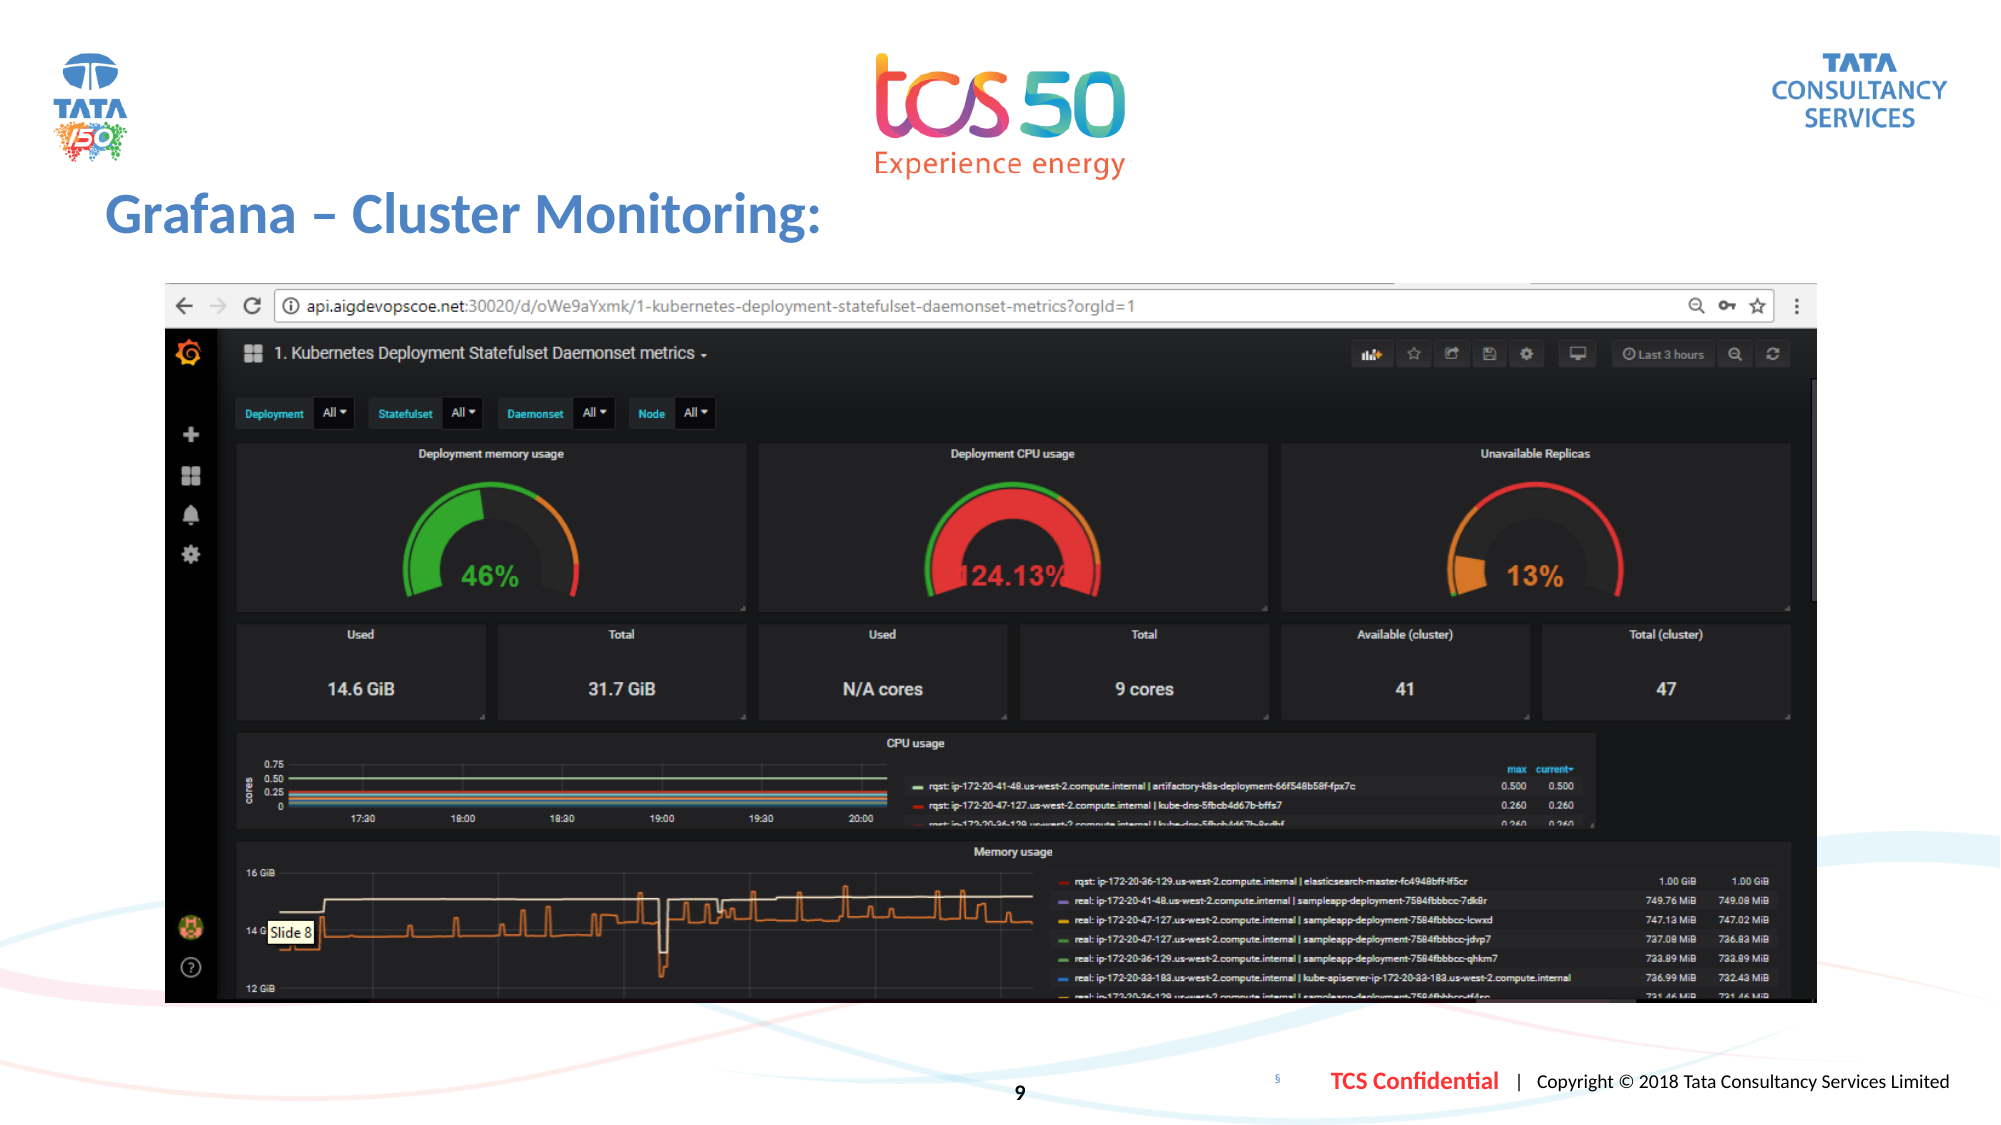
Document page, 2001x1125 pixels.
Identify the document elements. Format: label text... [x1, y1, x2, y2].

picture [0, 283, 2000, 1125]
title Grafana – Cluster Monitoring: [105, 175, 1672, 263]
picture [0, 0, 2000, 205]
list TCS Confidential [1259, 1057, 1536, 1091]
